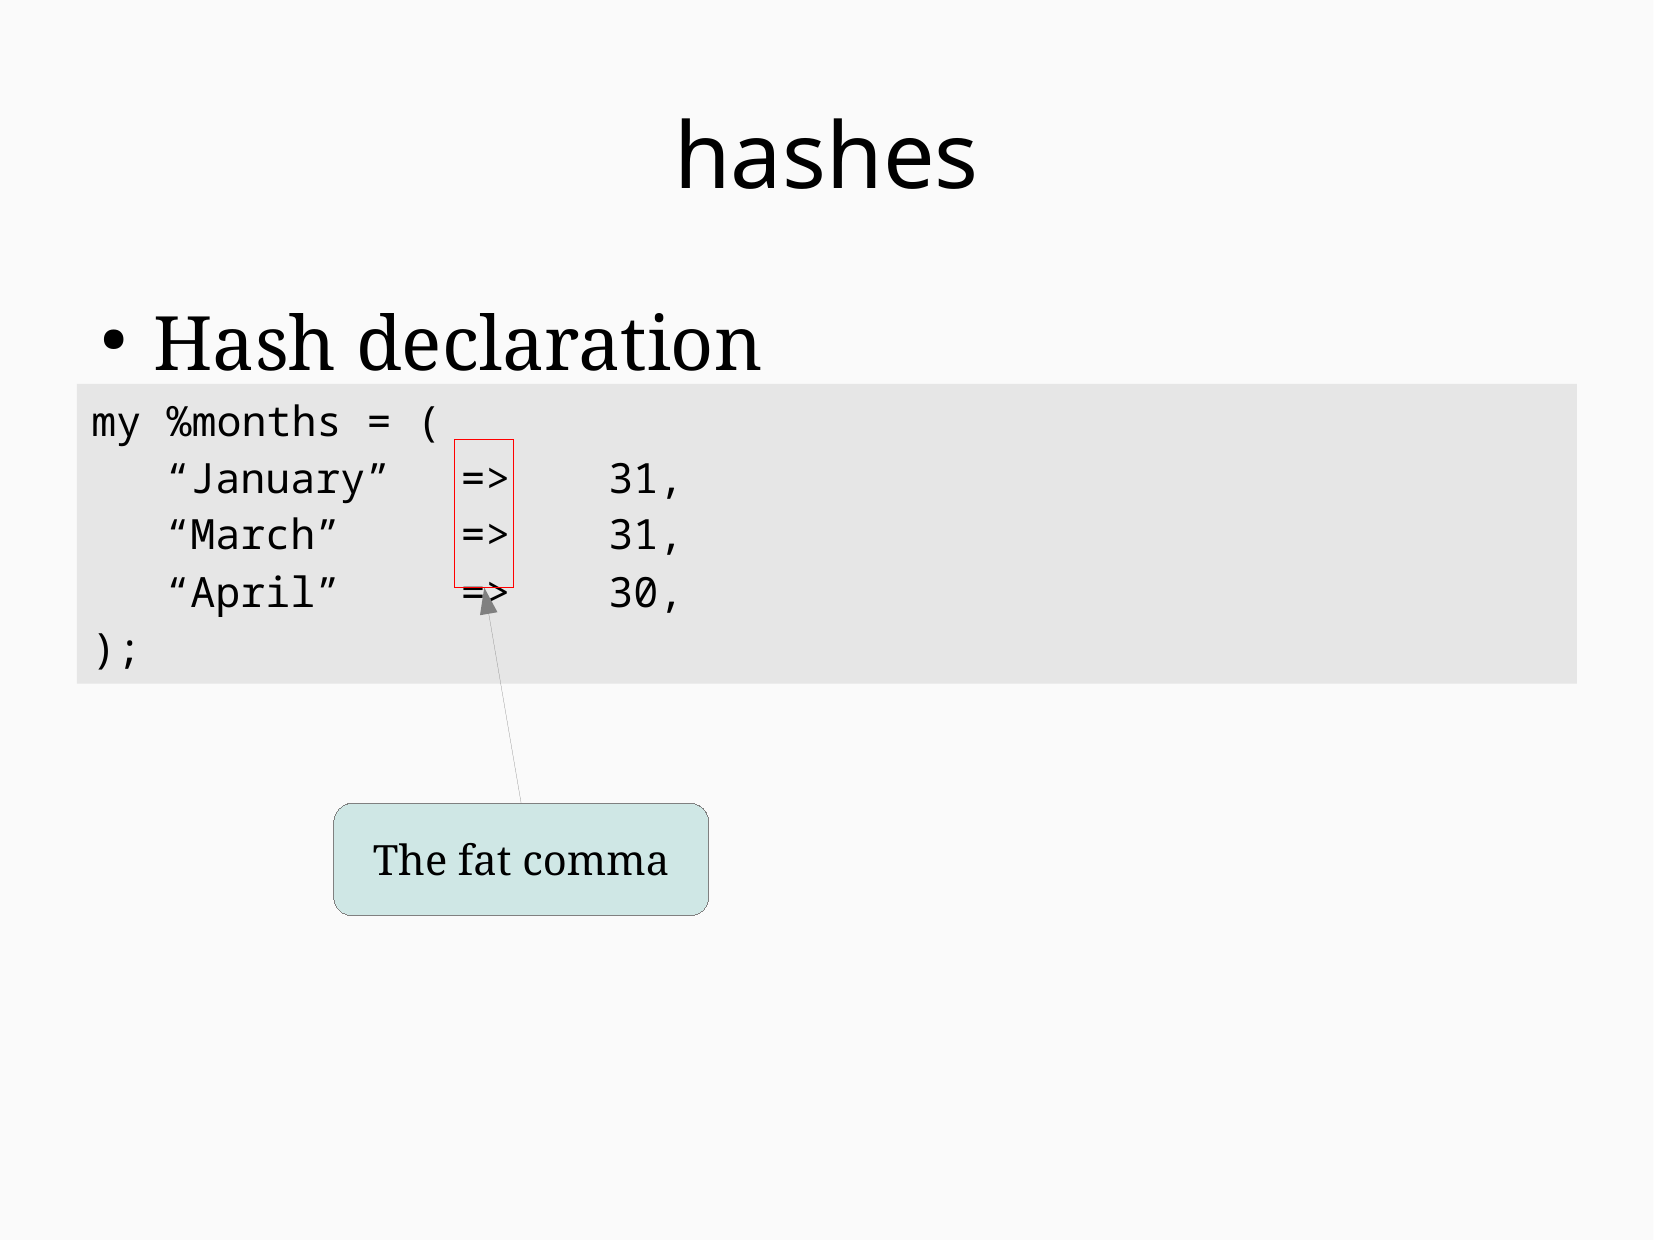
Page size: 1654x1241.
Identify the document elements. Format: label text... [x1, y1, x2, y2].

list Hash declaration [82, 290, 1571, 1109]
title hashes [82, 49, 1571, 257]
text_box my %months = ( “January” => 31, “March” => 31, “April” => 30, ); [76, 383, 82, 642]
text_box The fat comma [333, 803, 709, 916]
text_box my %months = ( “January” => 31, “March” => 31, “April” => 30, ); [1571, 383, 1577, 642]
